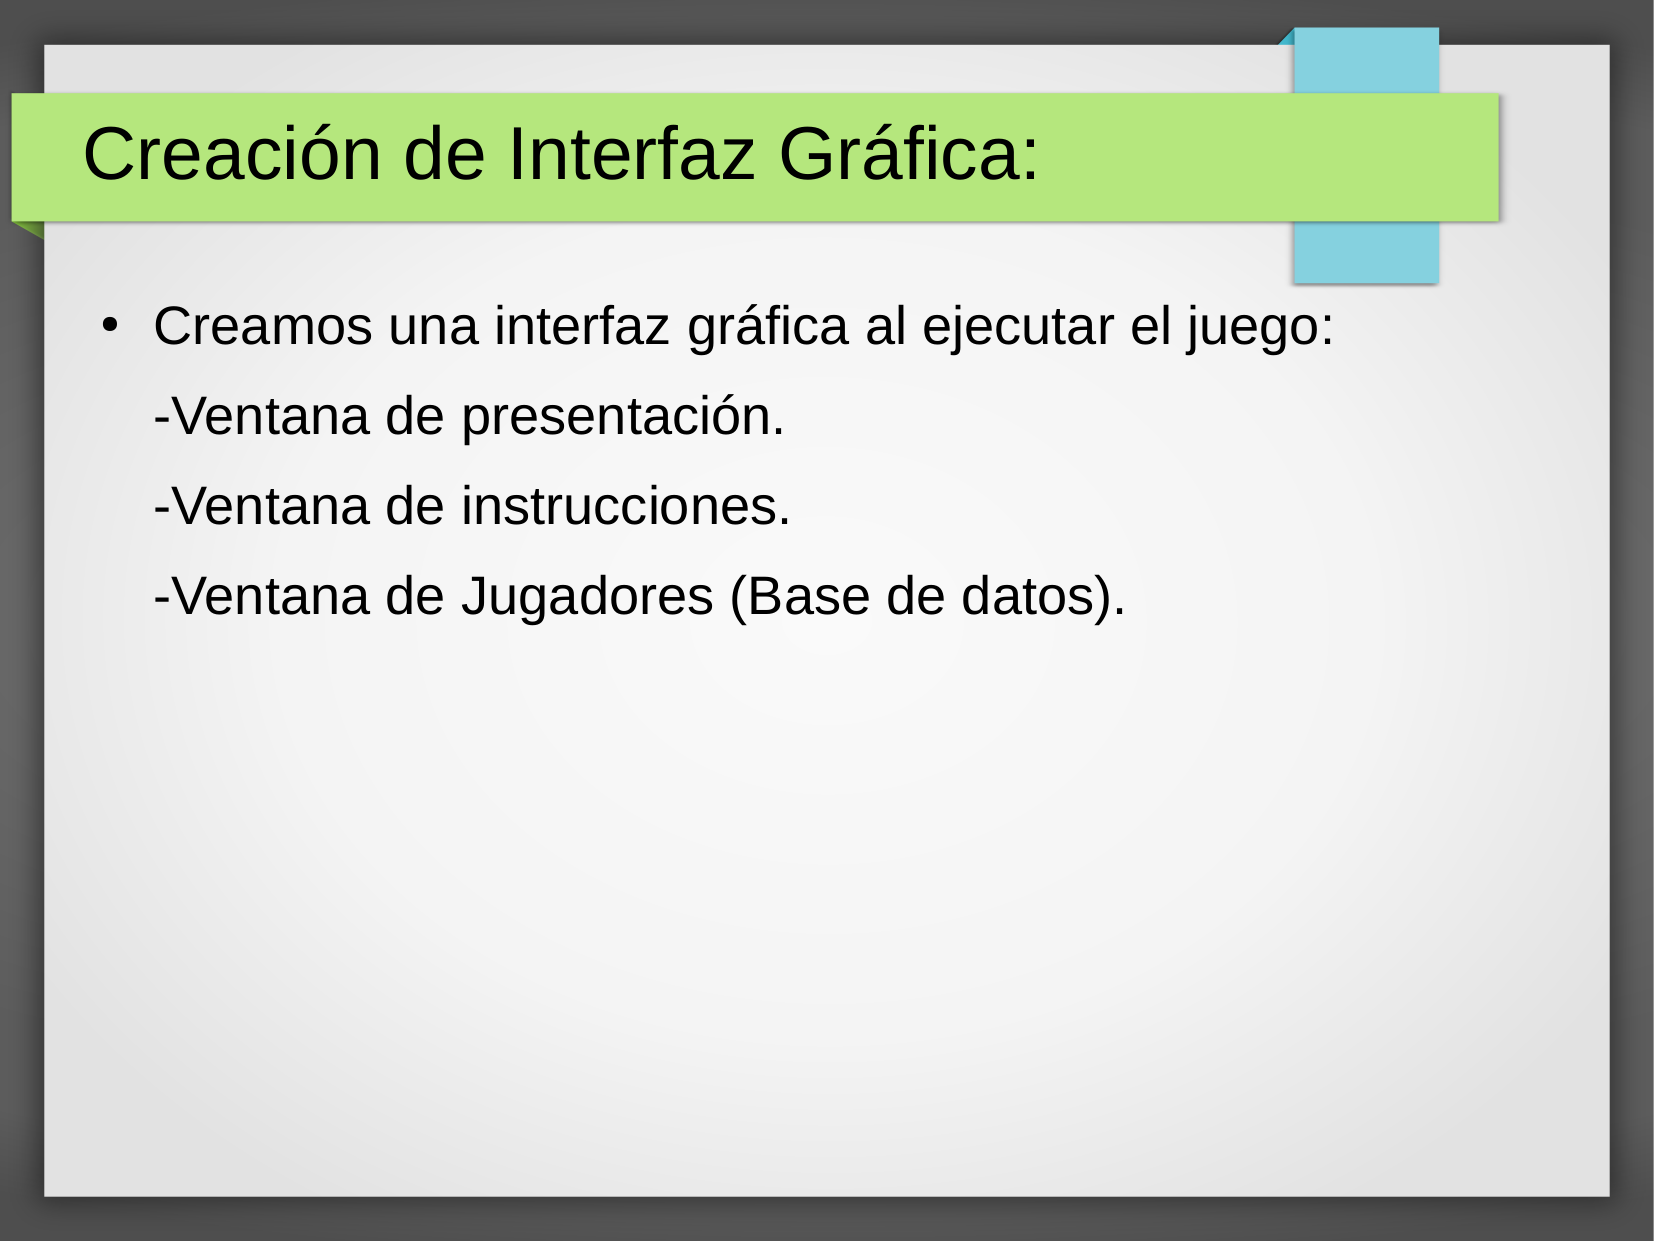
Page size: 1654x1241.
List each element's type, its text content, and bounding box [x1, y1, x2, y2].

list Creamos una interfaz gráfica al ejecutar el juego: -Ventana de presentación. -Ventana de instrucciones. -Ventana de Jugadores (Base de datos). [82, 295, 1571, 1015]
title Creación de Interfaz Gráfica: [82, 94, 1264, 213]
picture [0, 0, 1654, 1241]
